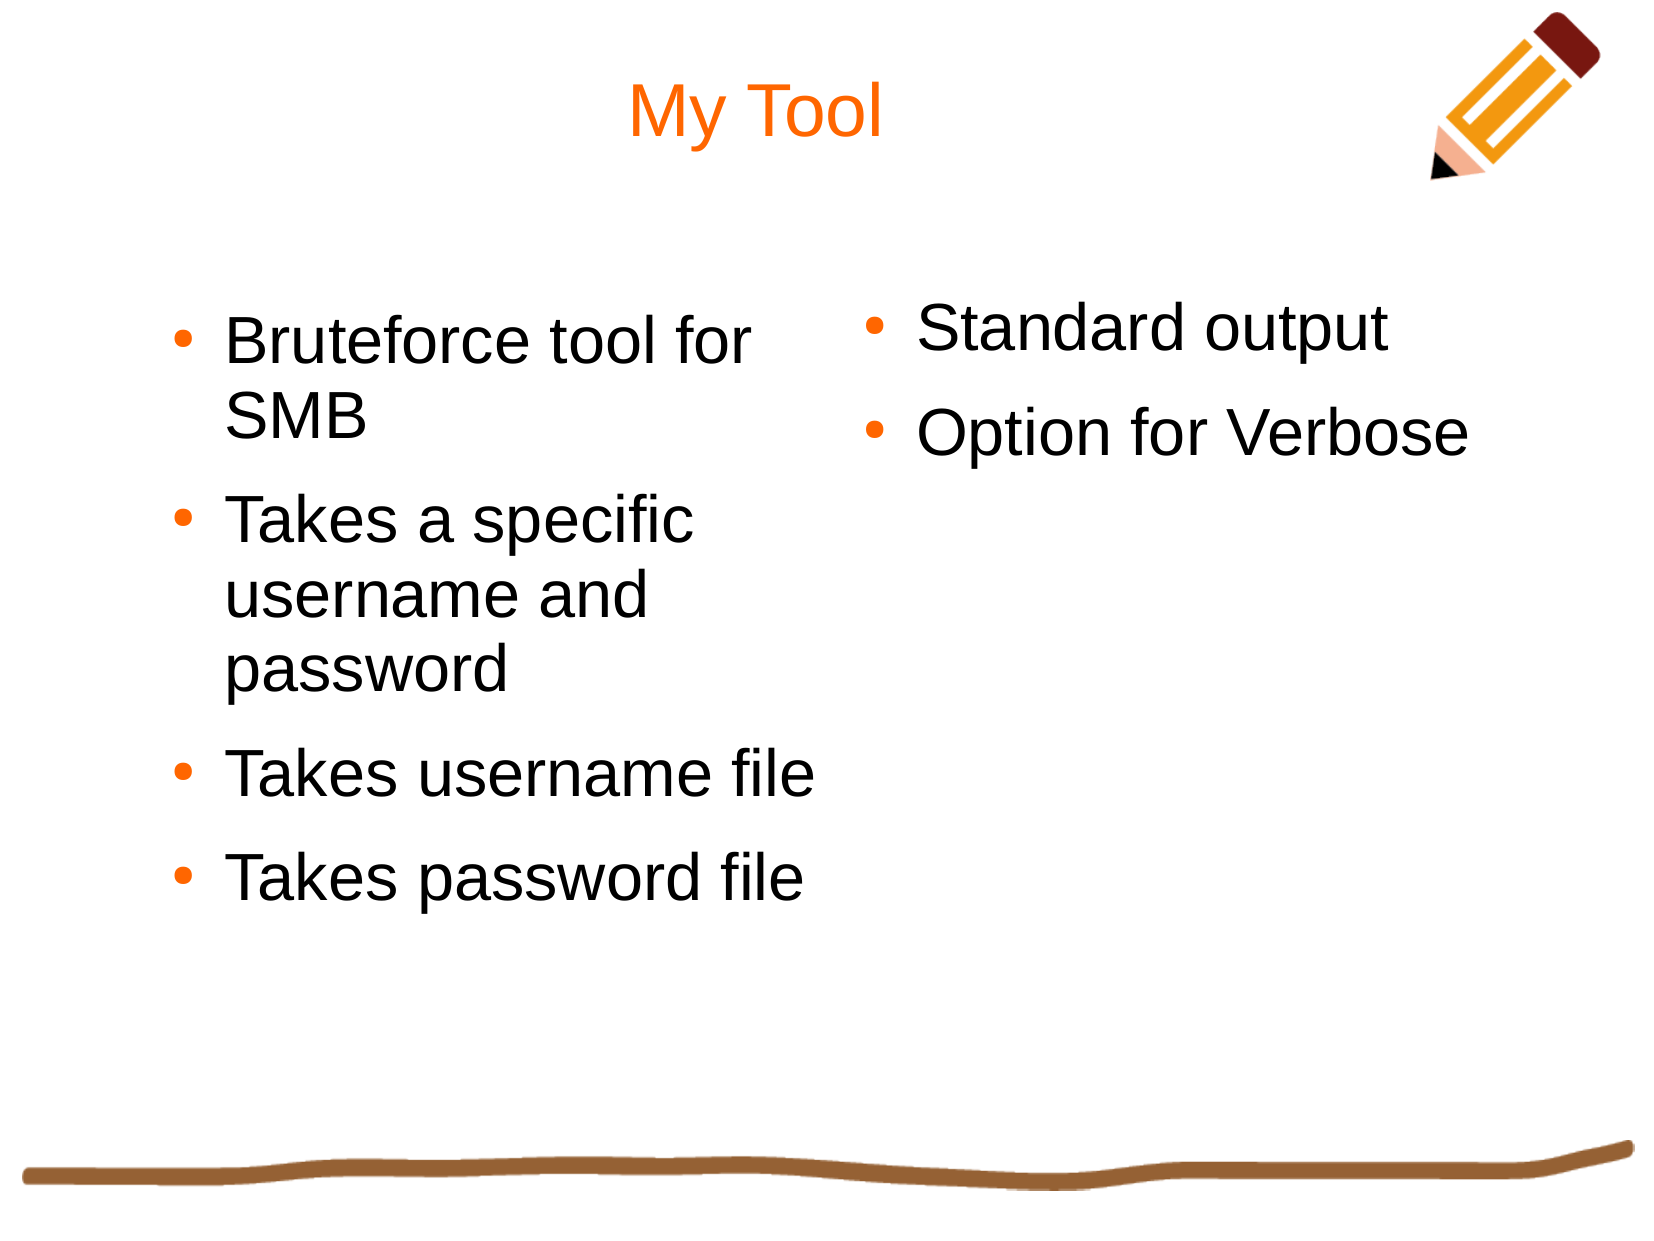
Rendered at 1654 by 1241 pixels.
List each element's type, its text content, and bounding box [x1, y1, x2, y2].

picture [1430, 12, 1601, 181]
title My Tool [82, 49, 1430, 172]
list Standard output Option for Verbose [845, 290, 1572, 1122]
list Bruteforce tool for SMB Takes a specific username and password Takes username file Takes password file [153, 302, 880, 1134]
picture [22, 1140, 1635, 1191]
